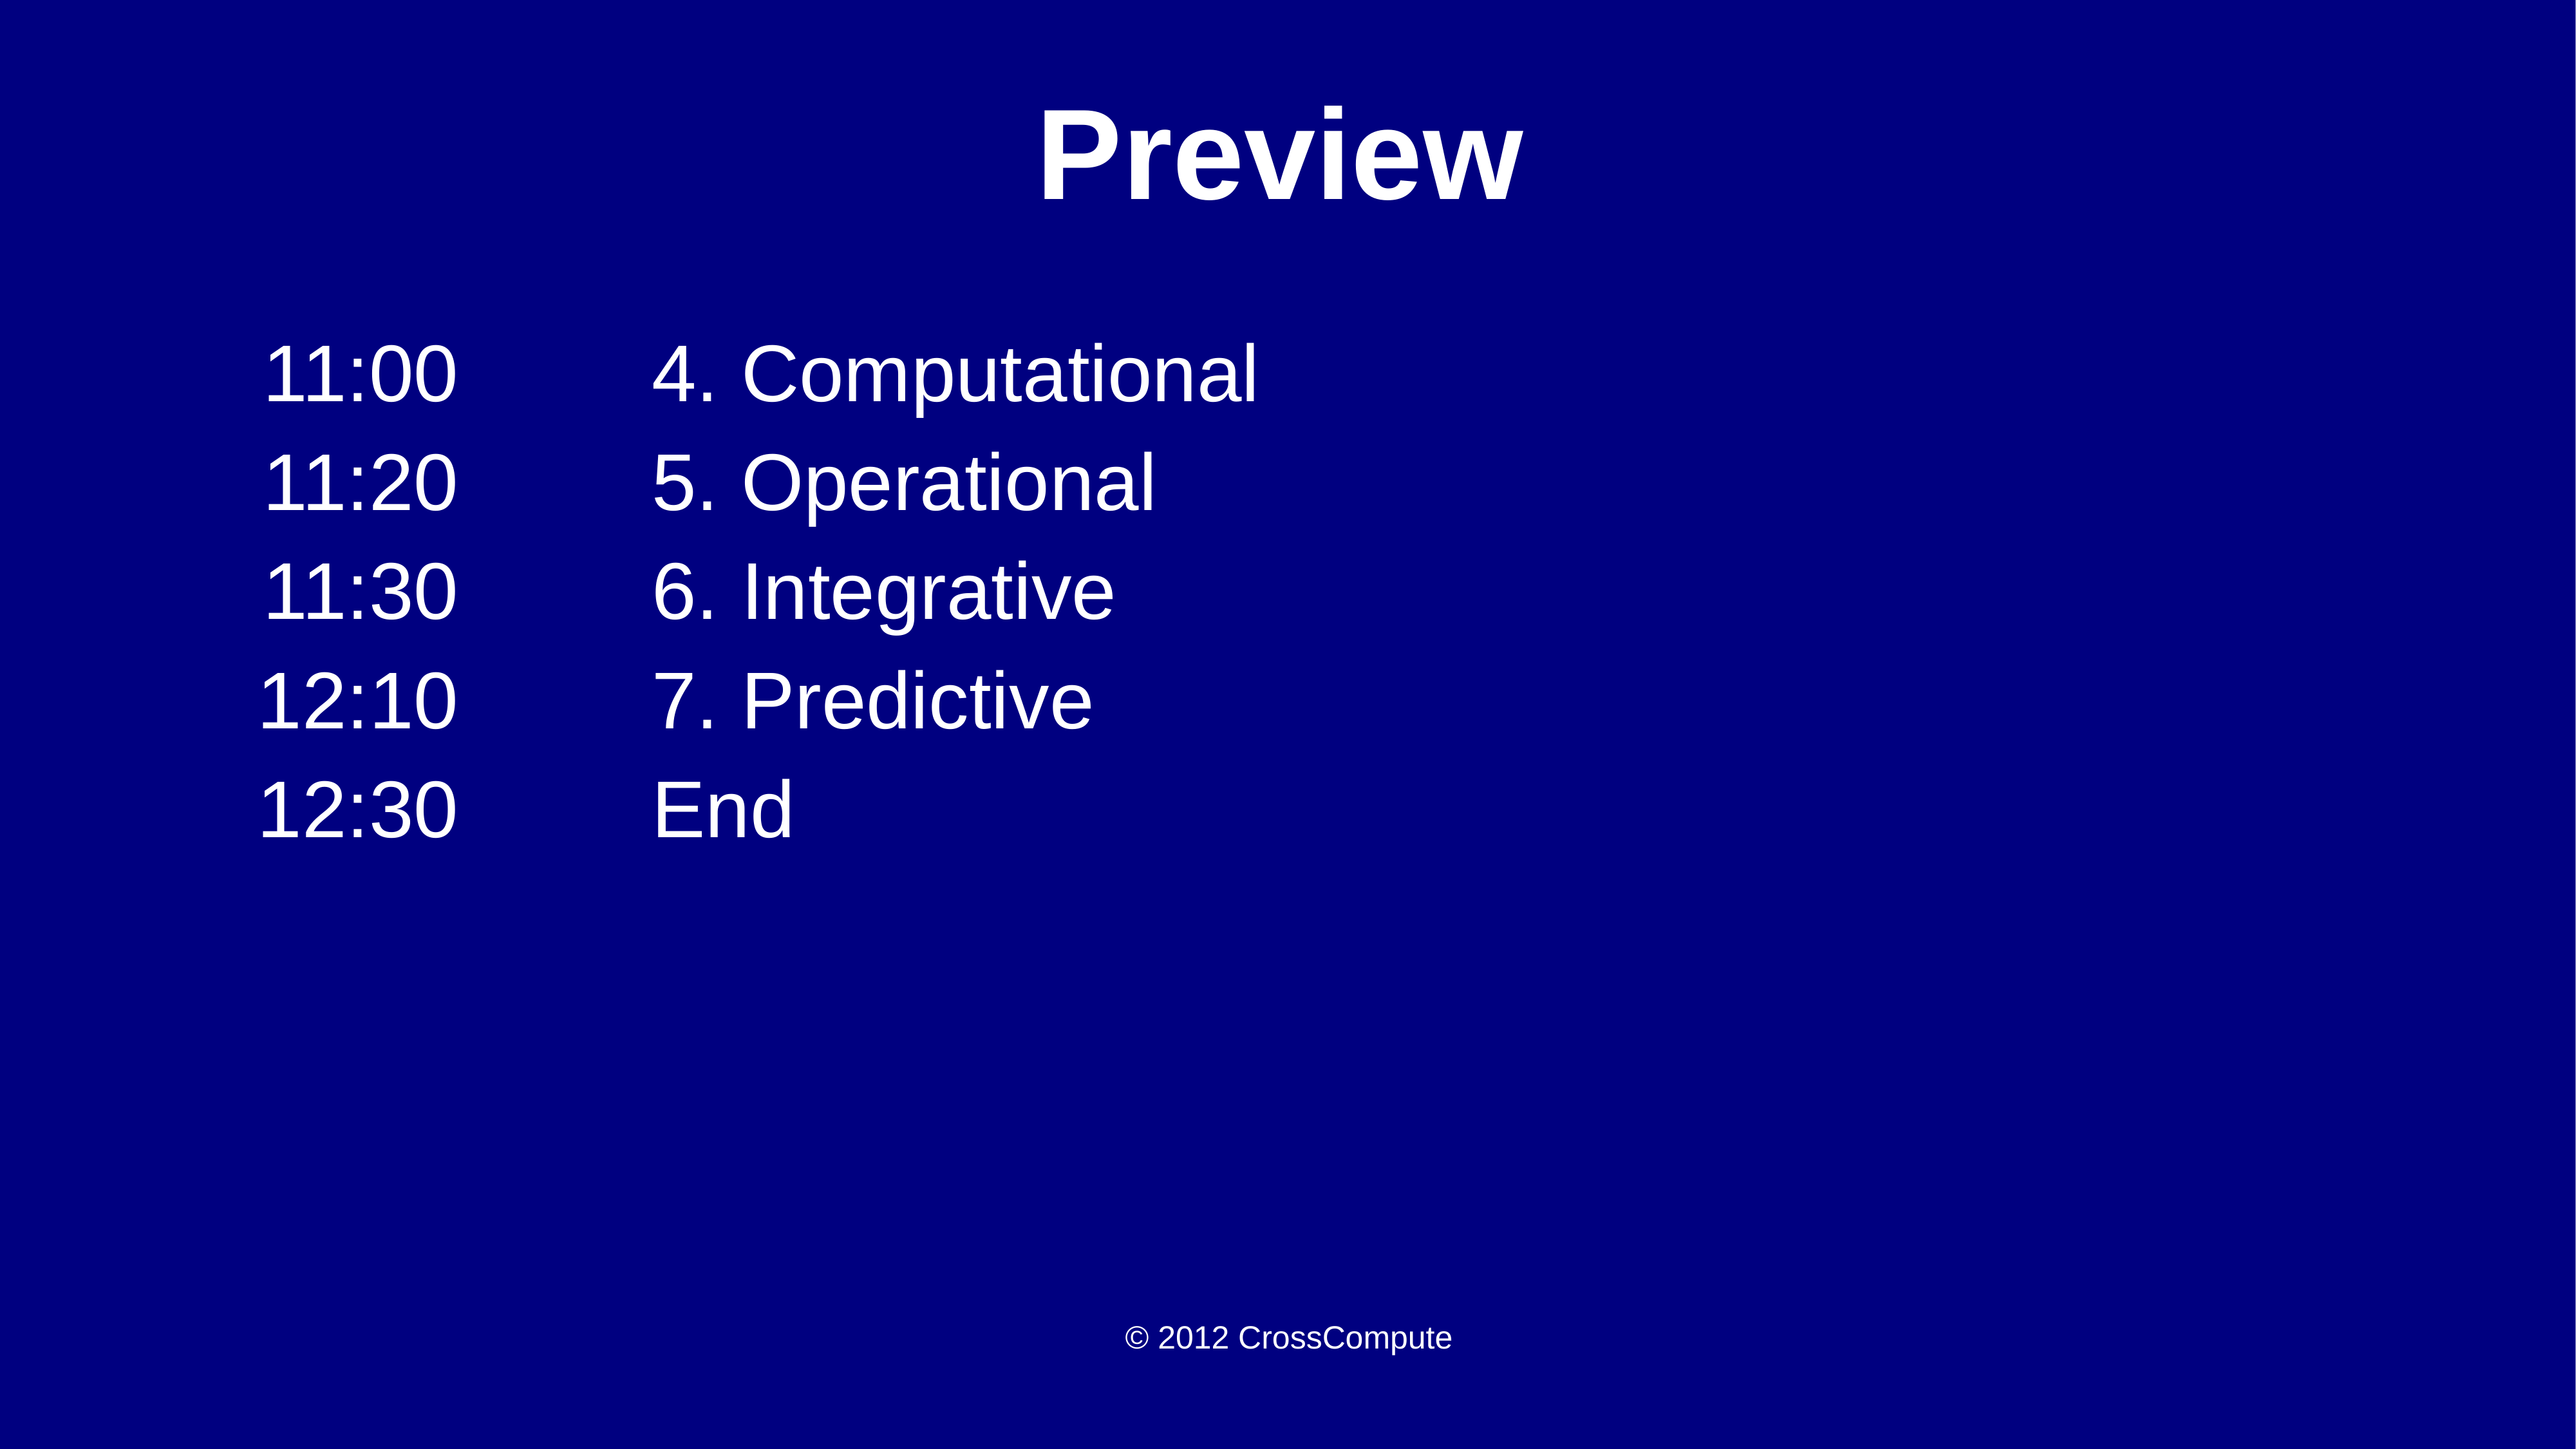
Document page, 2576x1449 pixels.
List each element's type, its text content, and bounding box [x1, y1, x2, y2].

title Preview [72, 19, 2488, 290]
list 11:00 4. Computational 11:20 5. Operational 11:30 6. Integrative 12:10 7. Predictive 12:30 End [72, 328, 2488, 1170]
